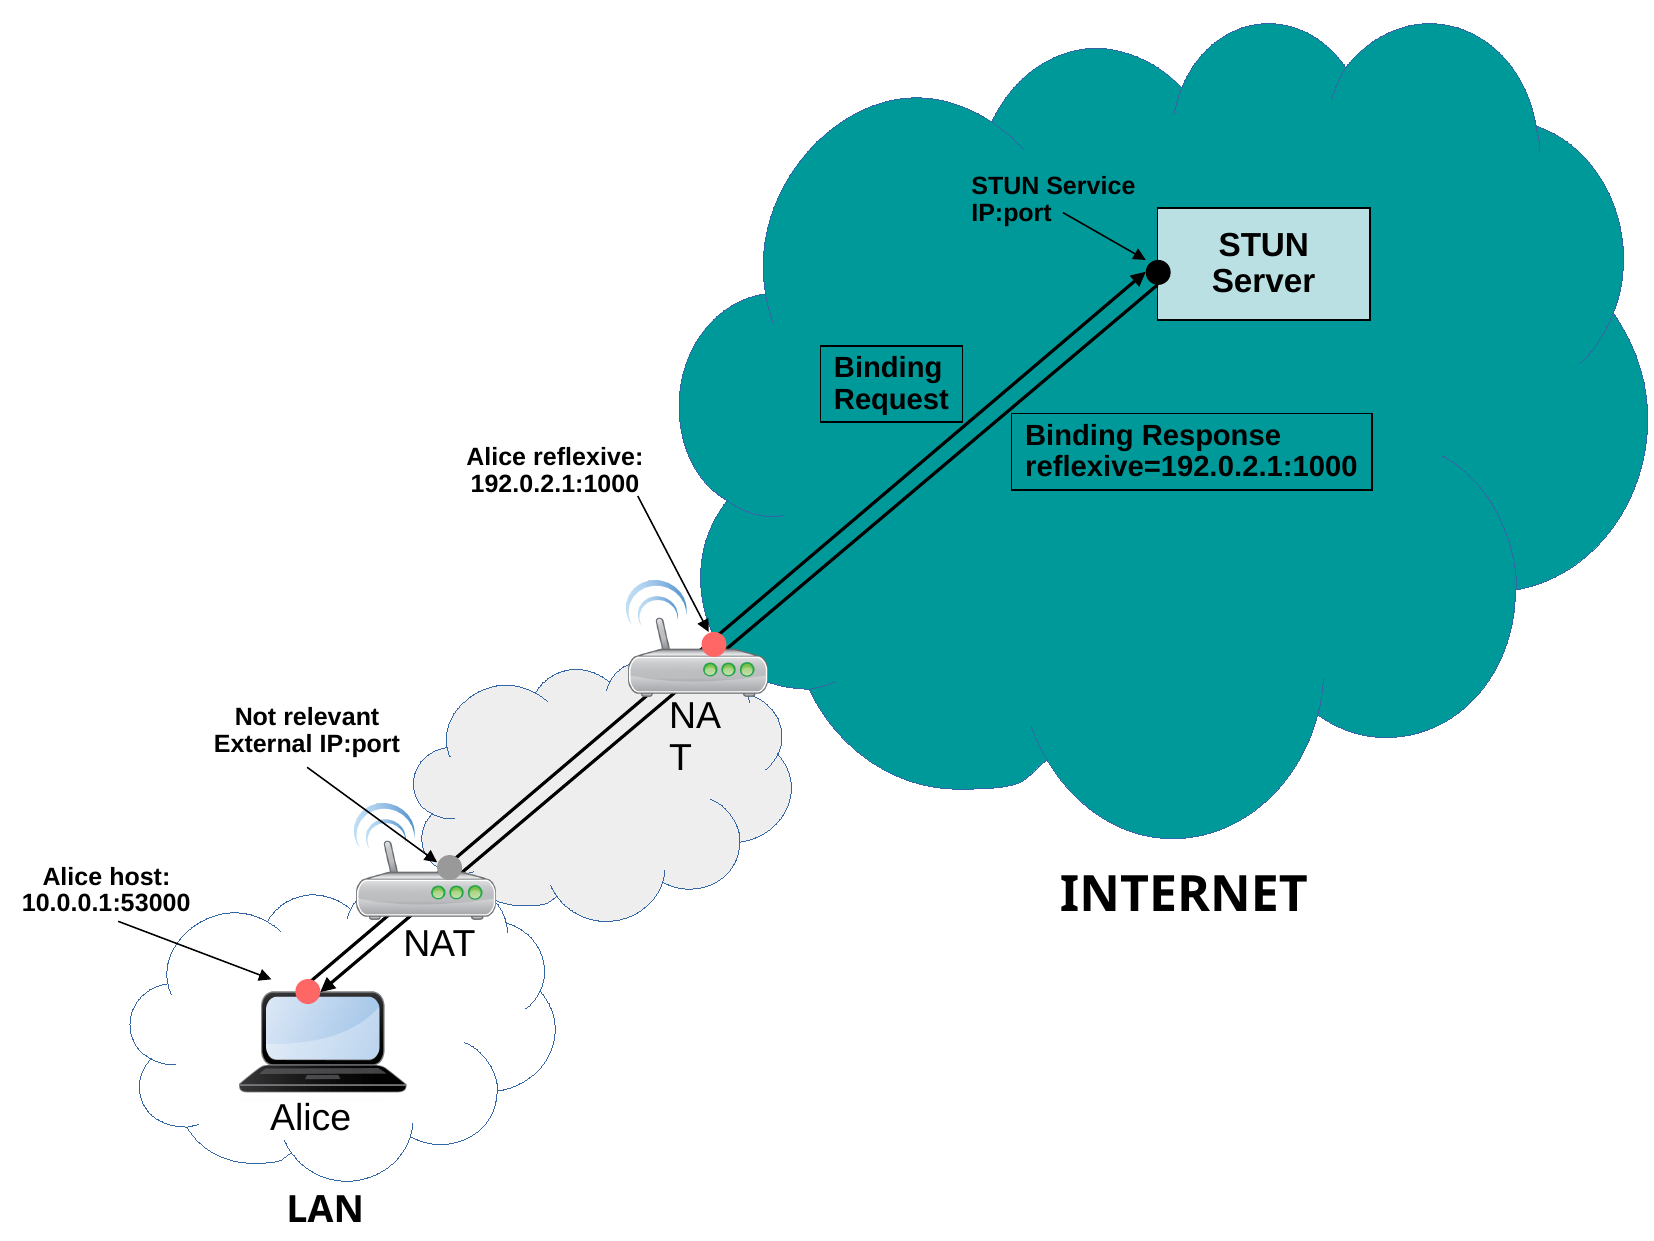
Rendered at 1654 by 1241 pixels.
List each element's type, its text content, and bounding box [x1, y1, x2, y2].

text_box STUN Service IP:port [958, 165, 1229, 234]
picture [626, 580, 768, 697]
text_box INTERNET [1045, 850, 1341, 931]
text_box [701, 631, 727, 657]
text_box [437, 855, 463, 881]
text_box STUN Server [1157, 207, 1371, 321]
text_box LAN [271, 1175, 384, 1236]
text_box [129, 697, 792, 1175]
text_box NAT [654, 687, 756, 745]
text_box [679, 23, 1648, 839]
text_box NAT [388, 915, 491, 973]
picture [231, 984, 414, 1111]
text_box Not relevant External IP:port [189, 696, 426, 765]
text_box Binding Response reflexive=192.0.2.1:1000 [1011, 413, 1372, 490]
picture [354, 803, 496, 920]
text_box [496, 697, 654, 840]
text_box Binding Request [820, 345, 963, 423]
text_box [413, 665, 641, 820]
text_box Alice host: 10.0.0.1:53000 [0, 856, 225, 925]
text_box Alice [255, 1088, 367, 1146]
text_box Alice reflexive: 192.0.2.1:1000 [448, 436, 662, 505]
